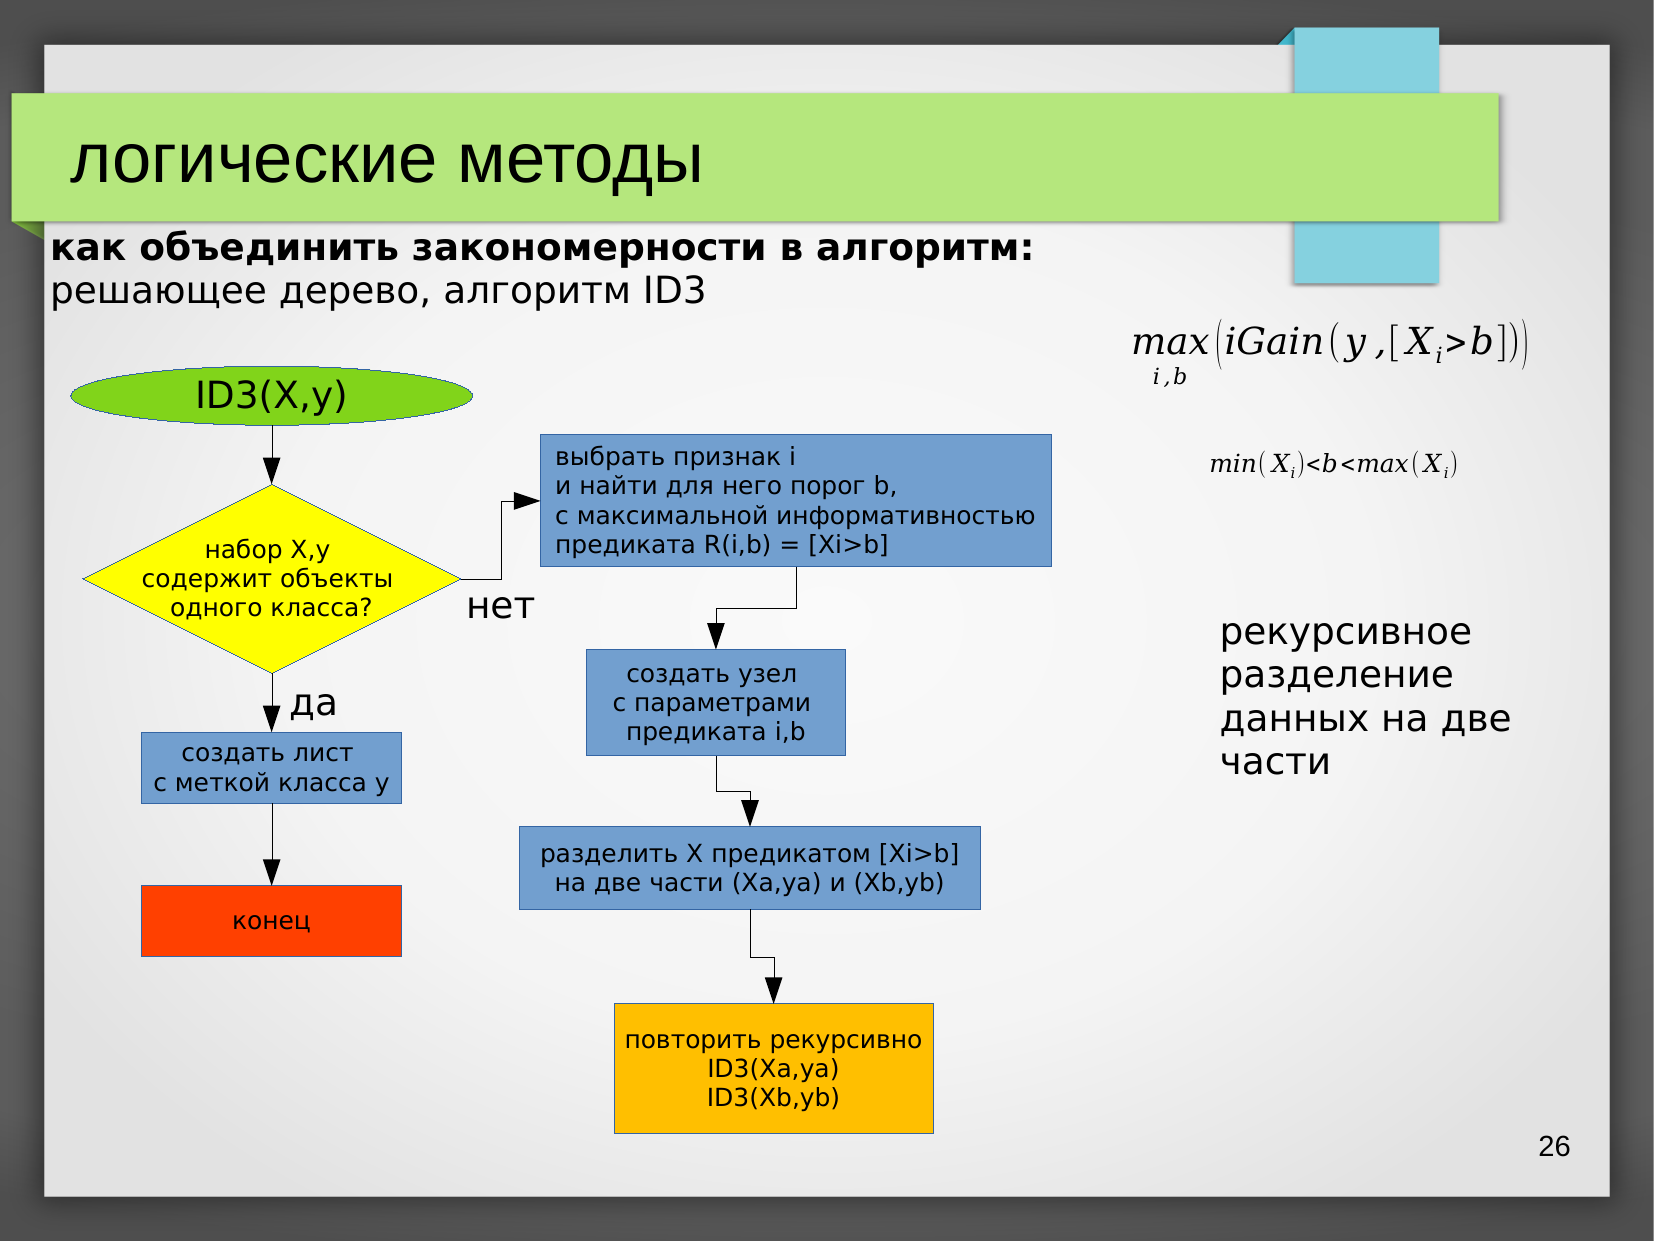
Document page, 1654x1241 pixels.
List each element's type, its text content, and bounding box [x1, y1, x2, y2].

text_box создать узел с параметрами предиката i,b [586, 649, 846, 756]
text_box конец [141, 885, 402, 957]
text_box создать лист с меткой класса y [141, 732, 402, 804]
title логические методы [70, 118, 1205, 199]
text_box как объединить закономерности в алгоритм: решающее дерево, алгоритм ID3 [35, 218, 1193, 321]
text_box повторить рекурсивно ID3(Xa,ya) ID3(Xb,yb) [614, 1003, 934, 1134]
text_box выбрать признак i и найти для него порог b, с максимальной информативностью предиката R(i,b) = [Xi>b] [540, 434, 1052, 567]
chart [1203, 448, 1465, 483]
text_box рекурсивное разделение данных на две части [1204, 602, 1536, 792]
picture [0, 0, 1654, 1241]
chart [1124, 317, 1536, 390]
text_box ID3(X,y) [70, 366, 473, 426]
text_box разделить X предикатом [Xi>b] на две части (Xa,ya) и (Xb,yb) [519, 826, 981, 910]
text_box набор X,y содержит объекты одного класса? [82, 484, 461, 674]
